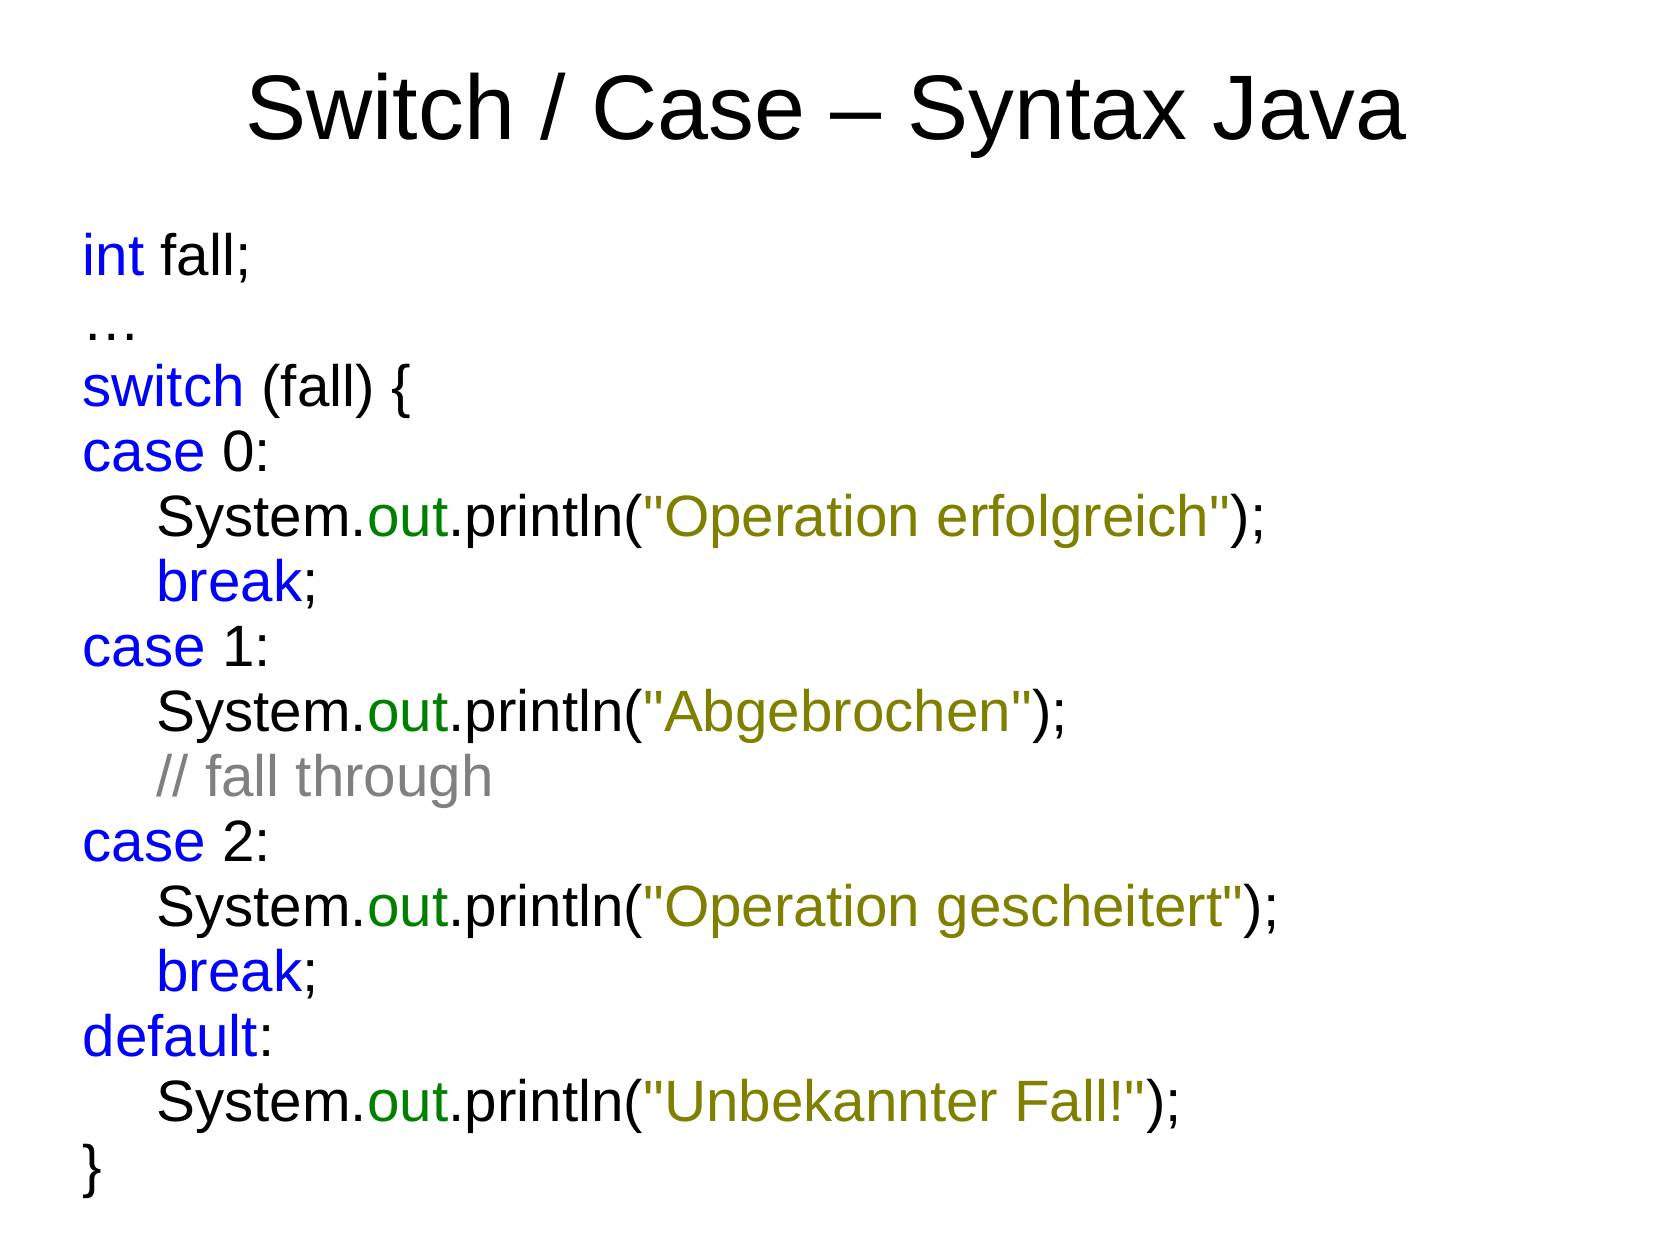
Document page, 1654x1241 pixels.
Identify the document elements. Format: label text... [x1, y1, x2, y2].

title Switch / Case – Syntax Java [82, 56, 1571, 159]
subtitle int fall; … switch (fall) { case 0: System.out.println("Operation erfolgreich"); break; case 1: System.out.println("Abgebrochen"); // fall through case 2: System.out.println("Operation gescheitert"); break; default: System.out.println("Unbekannter Fall!"); } [82, 223, 1571, 1199]
